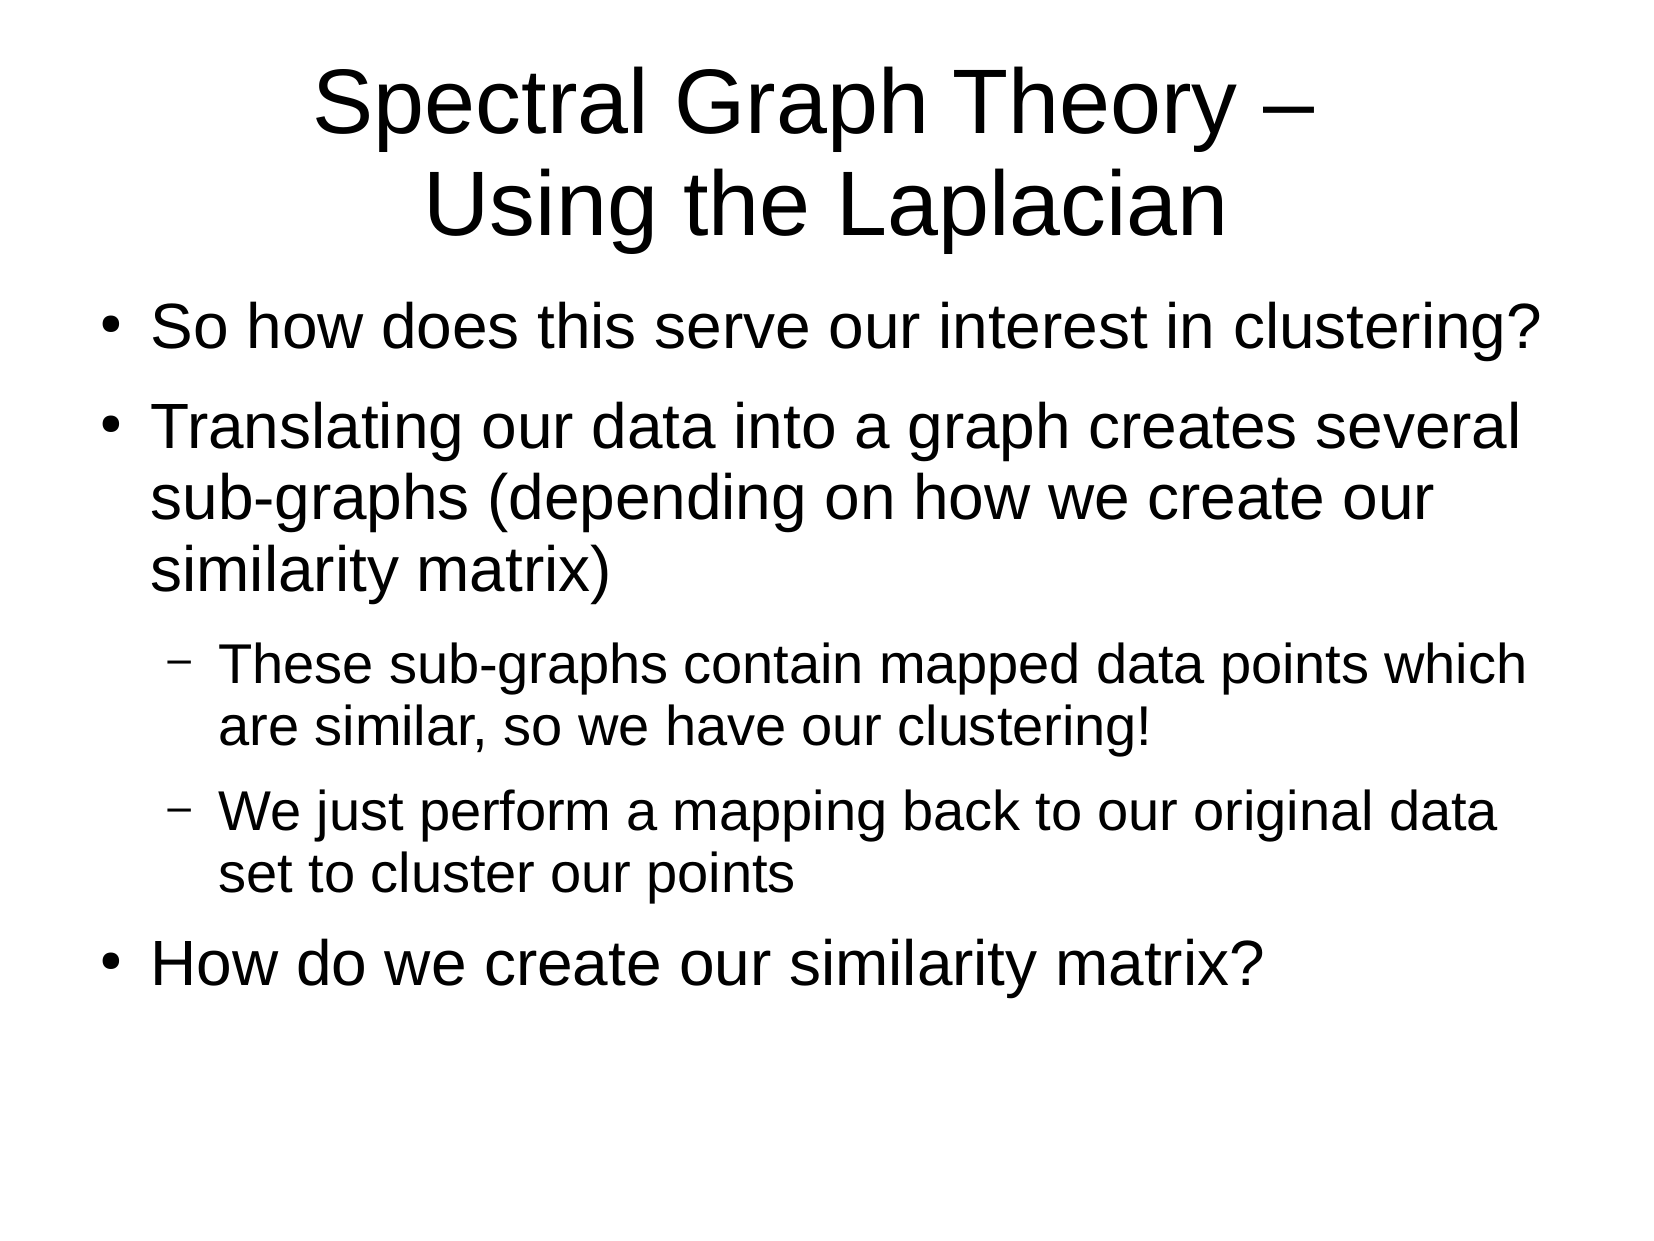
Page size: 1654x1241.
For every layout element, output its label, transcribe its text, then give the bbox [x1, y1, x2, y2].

title Spectral Graph Theory – Using the Laplacian [82, 49, 1571, 257]
list So how does this serve our interest in clustering? Translating our data into a graph creates several sub-graphs (depending on how we create our similarity matrix) These sub-graphs contain mapped data points which are similar, so we have our clustering! We just perform a mapping back to our original data set to cluster our points How do we create our similarity matrix? [82, 290, 1571, 1010]
